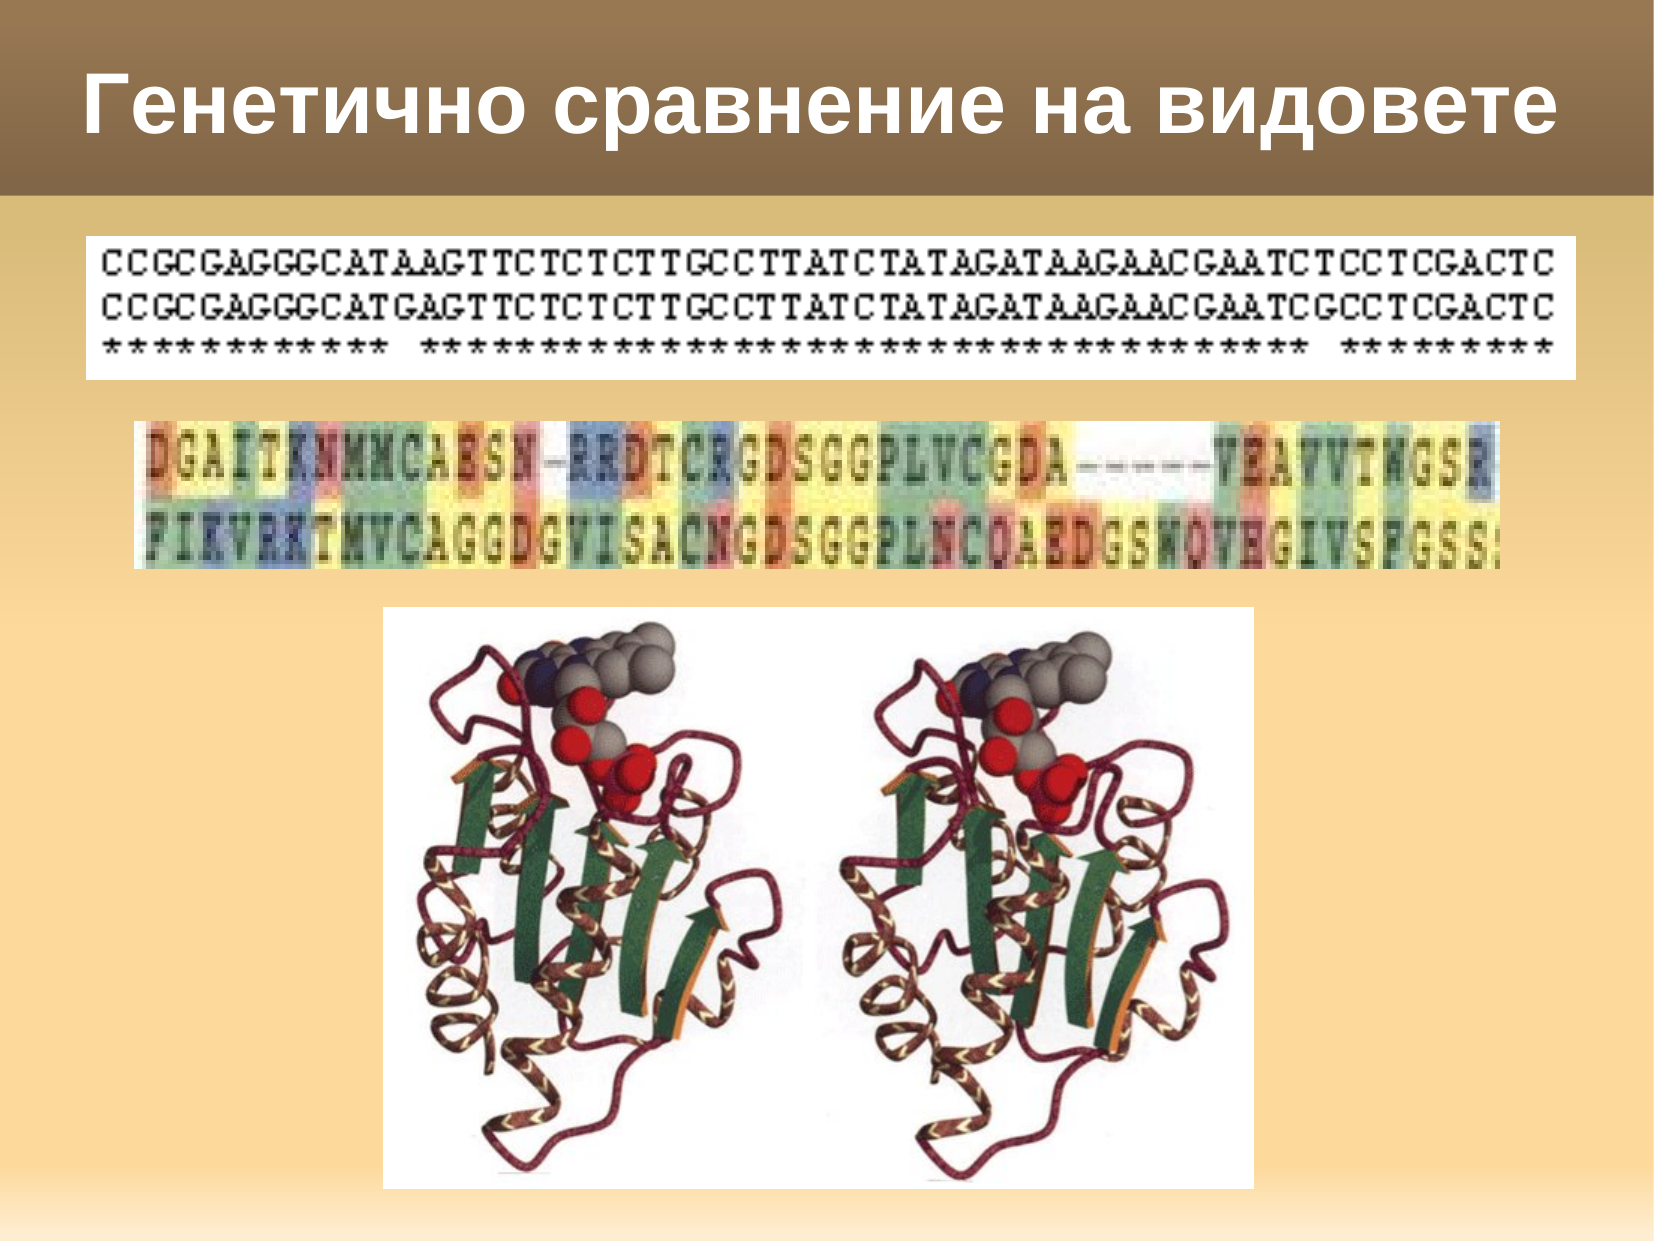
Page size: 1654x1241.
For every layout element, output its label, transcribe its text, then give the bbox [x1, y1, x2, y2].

picture [0, 0, 1654, 1241]
title Генетично сравнение на видовете [76, 0, 1565, 208]
